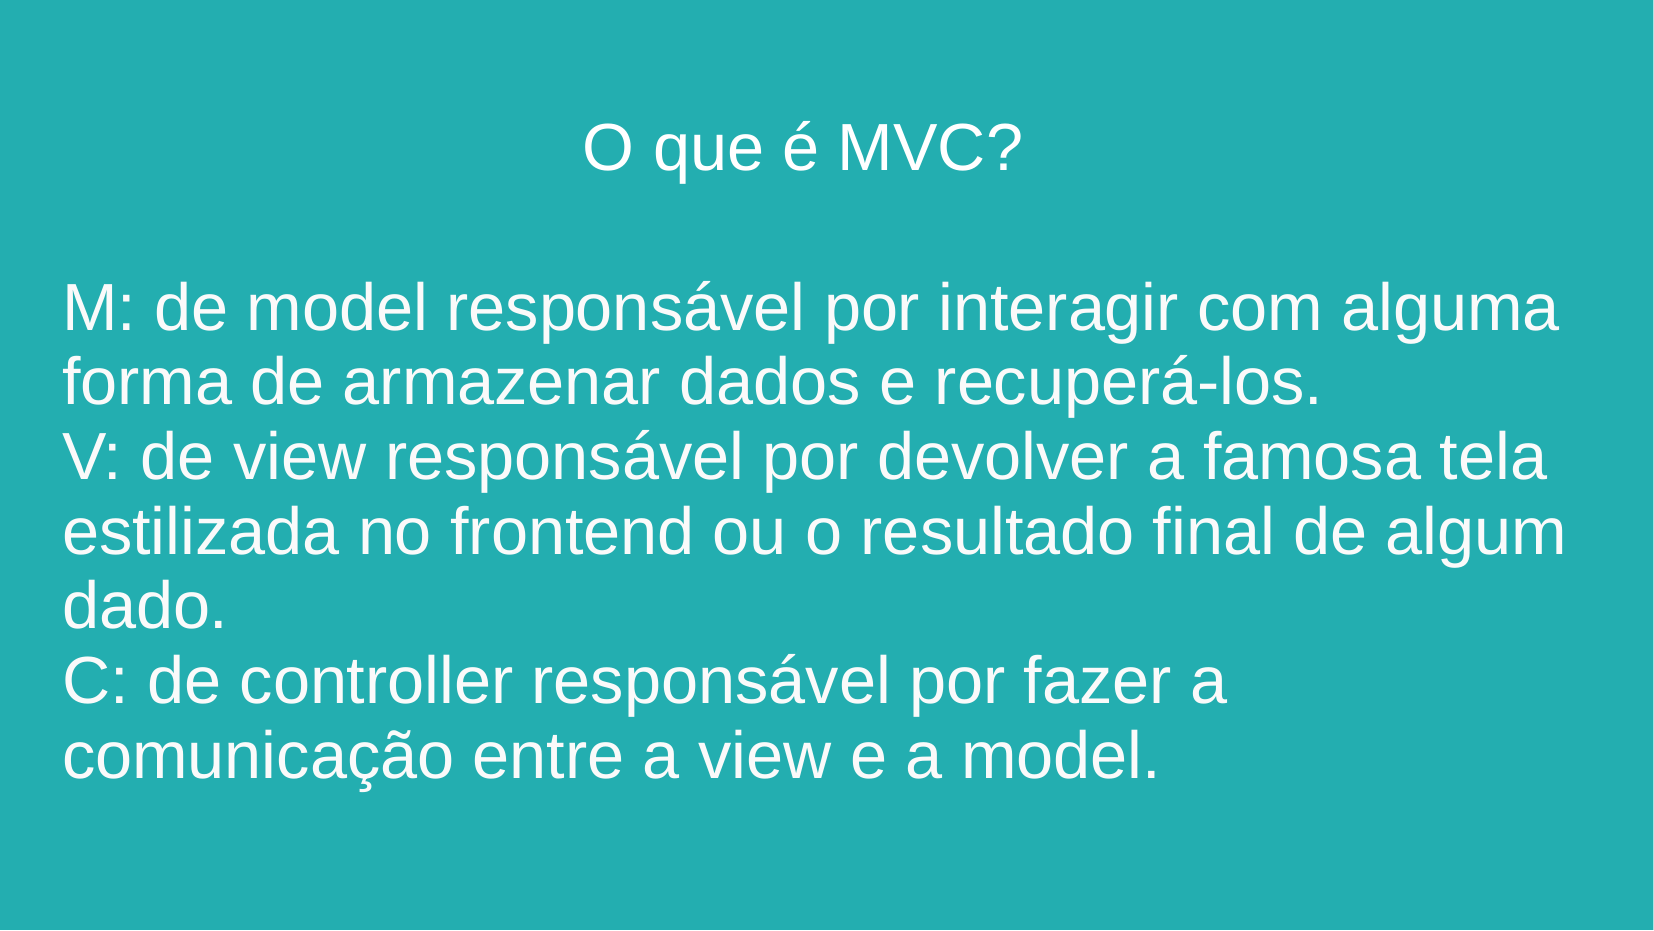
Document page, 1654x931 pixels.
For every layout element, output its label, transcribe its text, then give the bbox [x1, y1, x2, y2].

text_box M: de model responsável por interagir com alguma forma de armazenar dados e recuperá-los. V: de view responsável por devolver a famosa tela estilizada no frontend ou o resultado final de algum dado. C: de controller responsável por fazer a comunicação entre a view e a model. [47, 262, 1619, 804]
title O que é MVC? [59, 69, 1548, 225]
